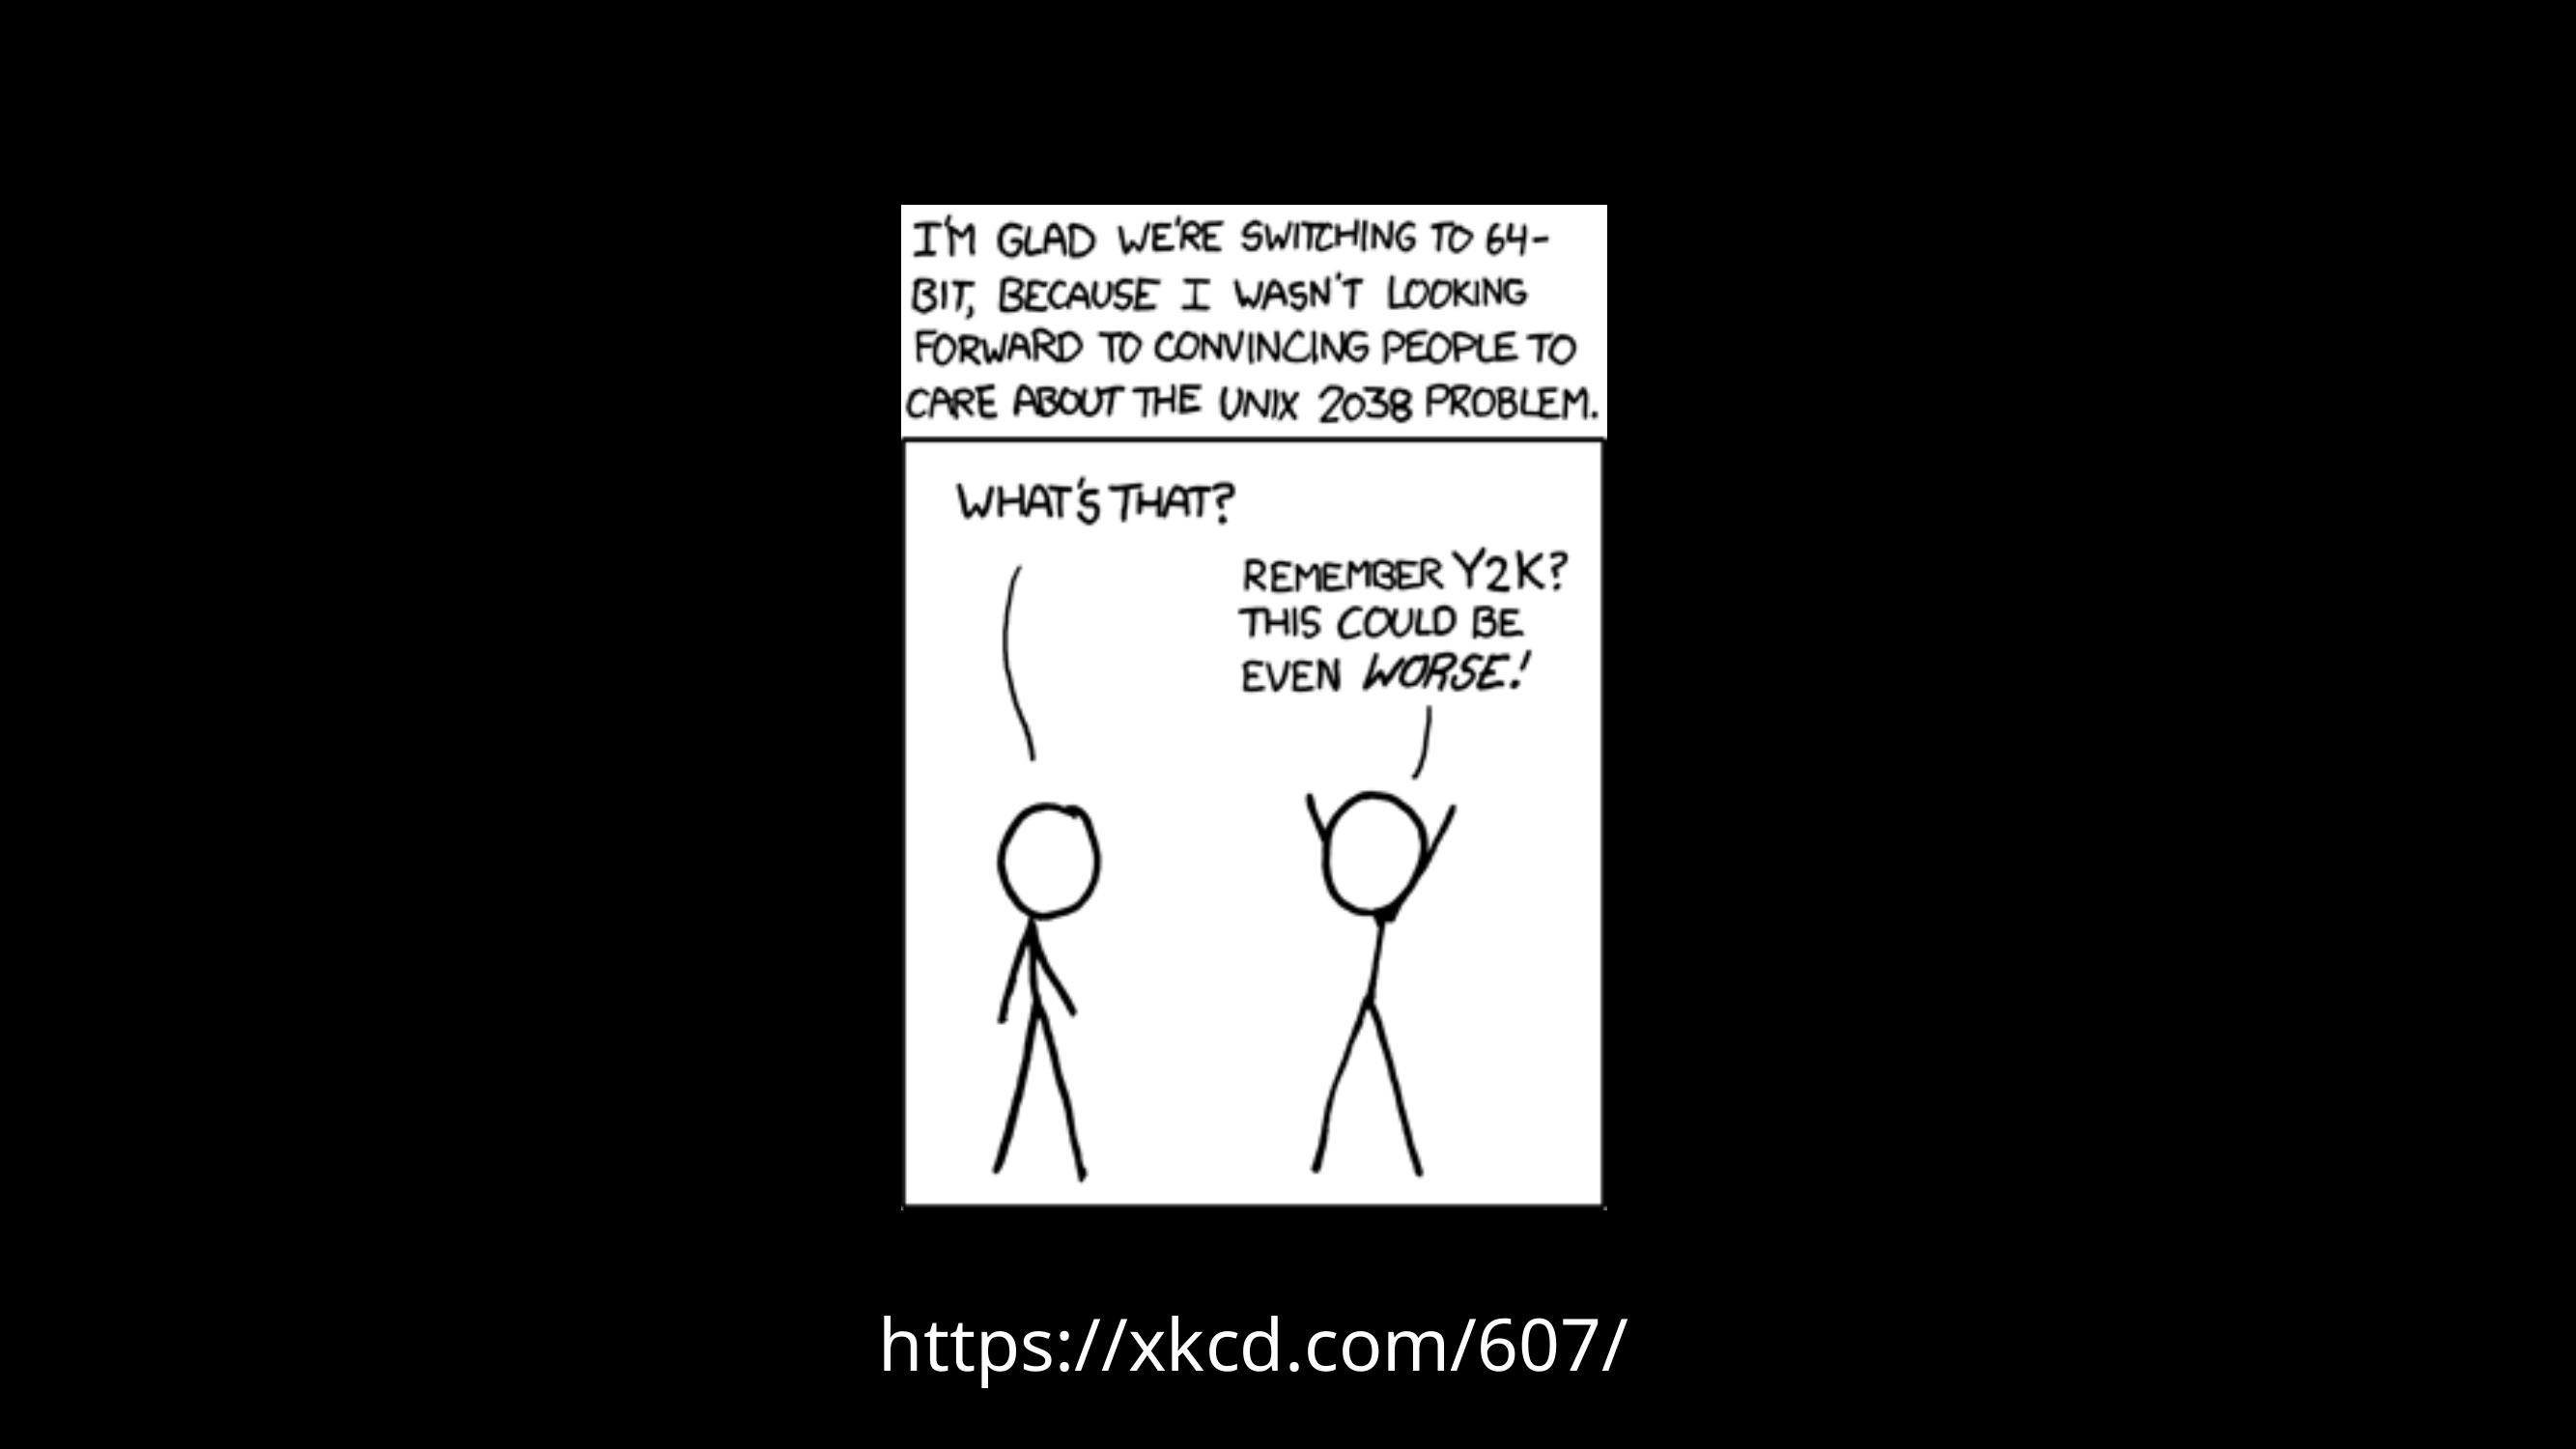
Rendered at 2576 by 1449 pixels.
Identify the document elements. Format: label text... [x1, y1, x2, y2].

picture [901, 205, 1607, 1210]
text_box https://xkcd.com/607/ [864, 1292, 1645, 1394]
